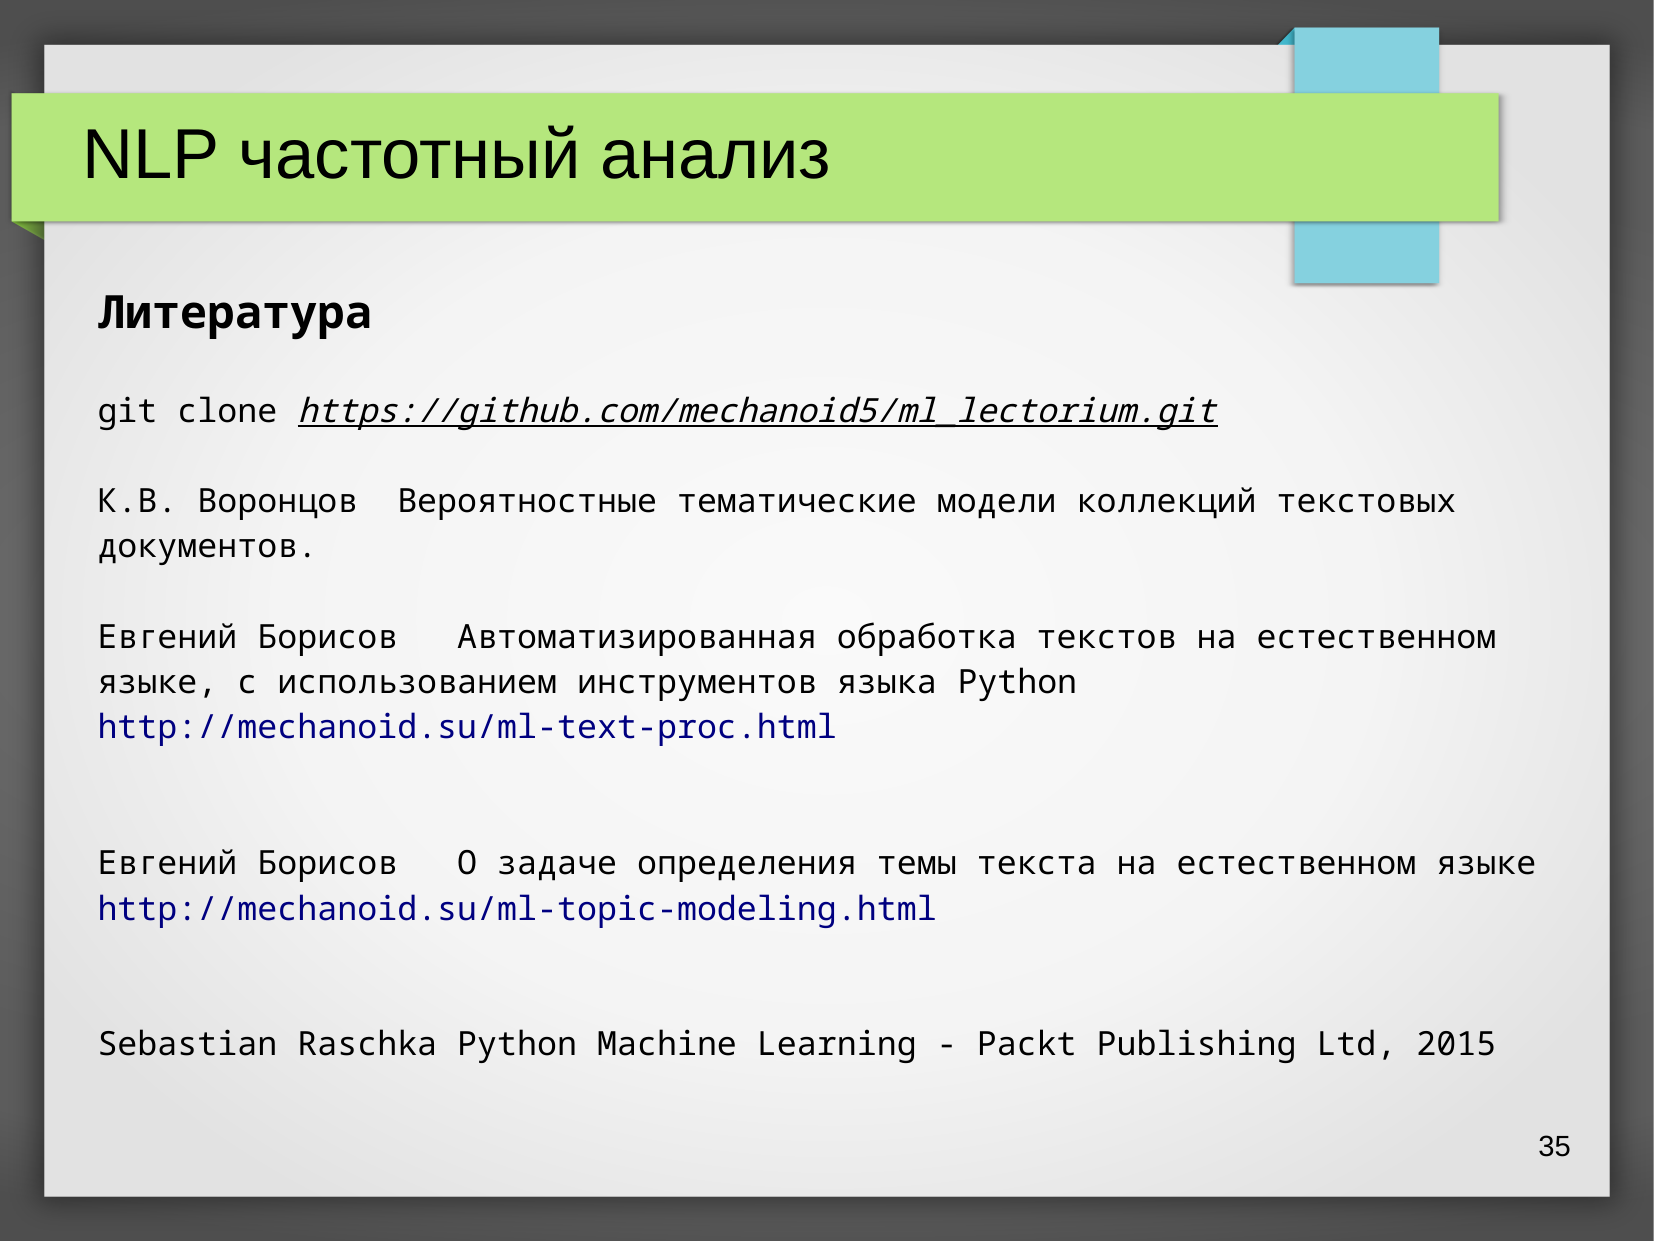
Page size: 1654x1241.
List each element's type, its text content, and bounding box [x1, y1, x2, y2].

picture [0, 0, 1654, 1241]
text_box Литература git clone https://github.com/mechanoid5/ml_lectorium.git К.В. Воронцов Вероятностные тематические модели коллекций текстовых документов. Евгений Борисов Автоматизированная обработка текстов на естественном языке, с использованием инструментов языка Python http://mechanoid.su/ml-text-proc.html Евгений Борисов О задаче определения темы текста на естественном языке http://mechanoid.su/ml-topic-modeling.html Sebastian Raschka Python Machine Learning - Packt Publishing Ltd, 2015 [82, 271, 1607, 1072]
title NLP частотный анализ [82, 113, 1406, 194]
